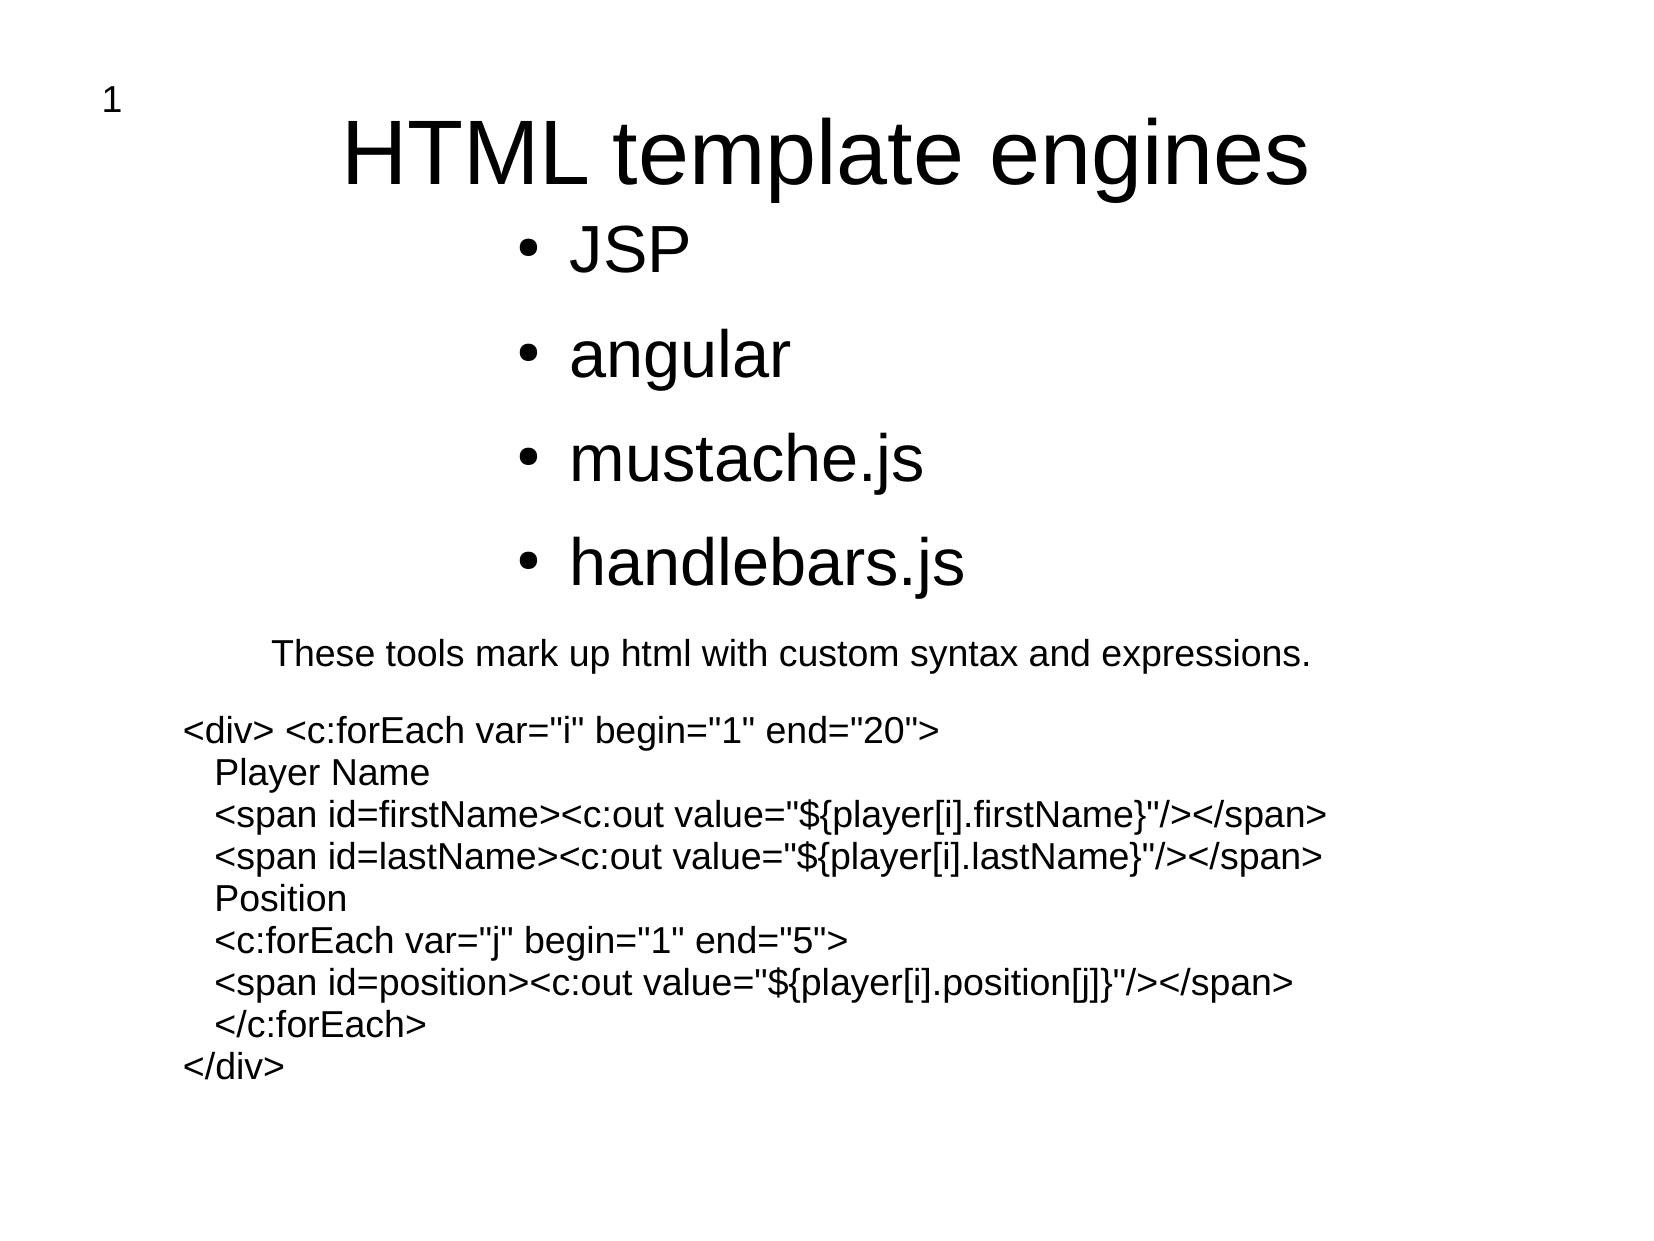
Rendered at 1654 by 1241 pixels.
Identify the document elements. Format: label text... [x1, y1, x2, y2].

text_box <div> <c:forEach var="i" begin="1" end="20"> Player Name <span id=firstName><c:out value="${player[i].firstName}"/></span> <span id=lastName><c:out value="${player[i].lastName}"/></span> Position <c:forEach var="j" begin="1" end="5"> <span id=position><c:out value="${player[i].position[j]}"/></span> </c:forEach> </div> [168, 702, 1539, 1096]
title HTML template engines [82, 49, 1571, 257]
list JSP angular mustache.js handlebars.js [499, 212, 1102, 624]
text_box These tools mark up html with custom syntax and expressions. [256, 624, 1469, 702]
text_box 1 [86, 70, 132, 128]
